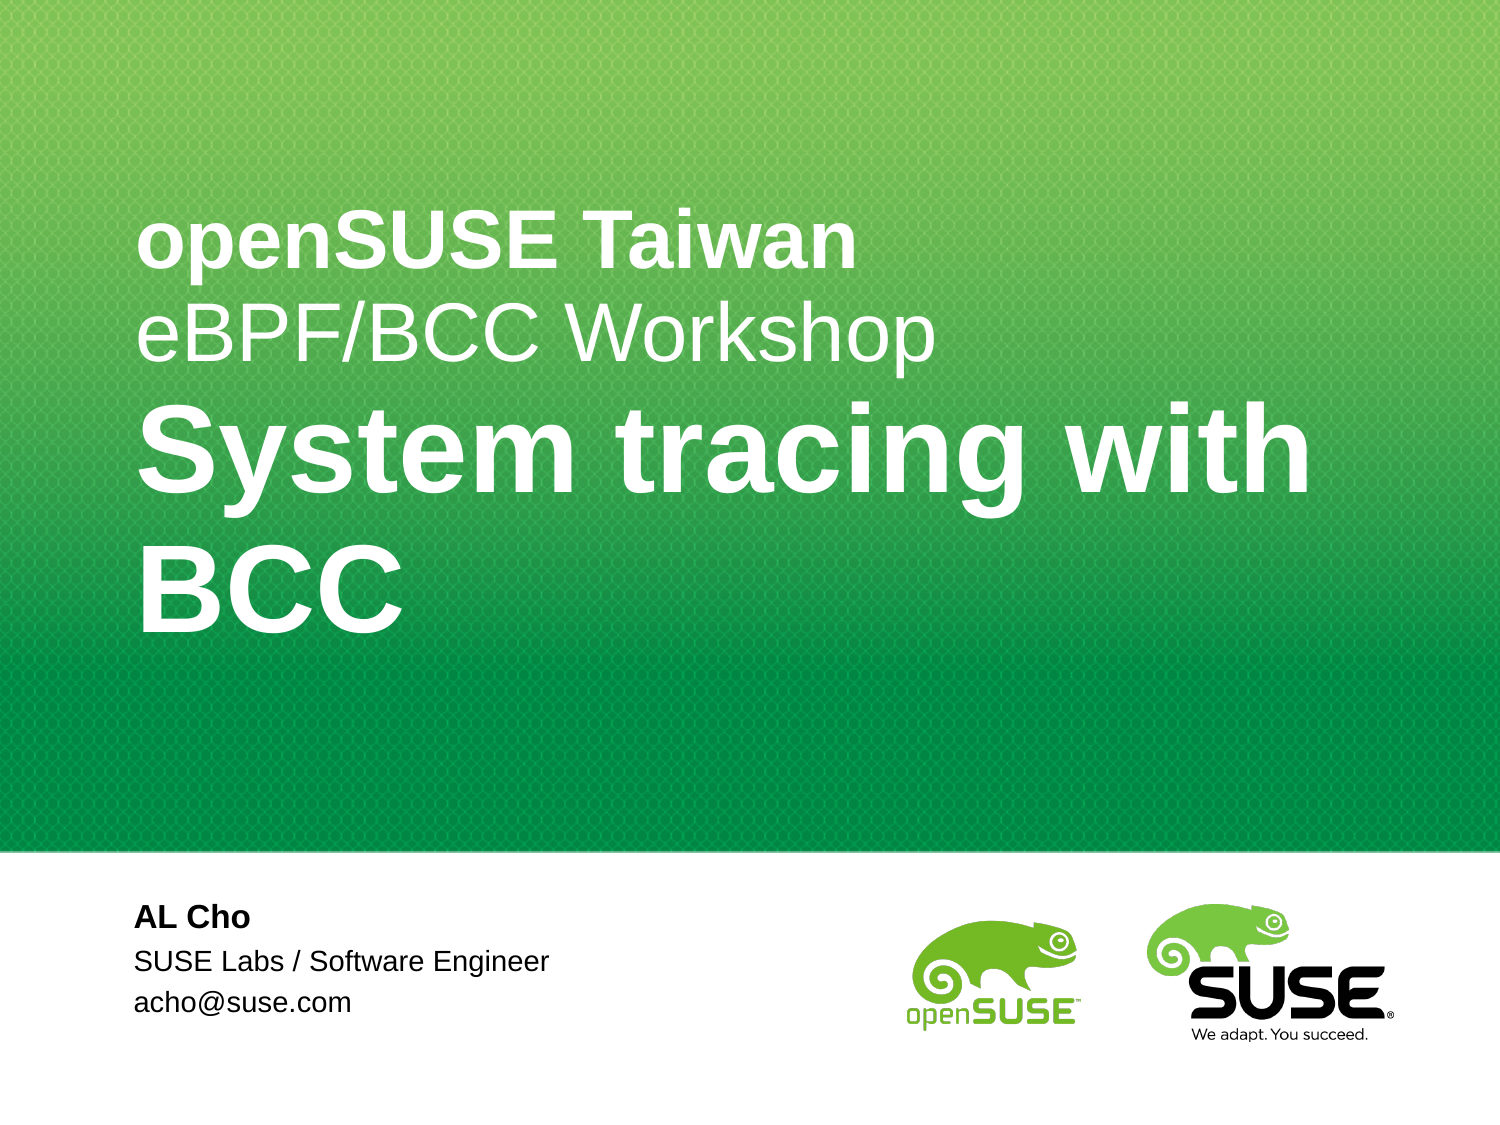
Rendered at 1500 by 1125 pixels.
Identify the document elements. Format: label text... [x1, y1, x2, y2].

title openSUSE Taiwan eBPF/BCC Workshop System tracing with BCC [135, 193, 1409, 659]
picture [0, 0, 1500, 853]
picture [1147, 904, 1394, 1042]
picture [856, 868, 1136, 1078]
subtitle AL Cho SUSE Labs / Software Engineer acho@suse.com [133, 898, 758, 1090]
